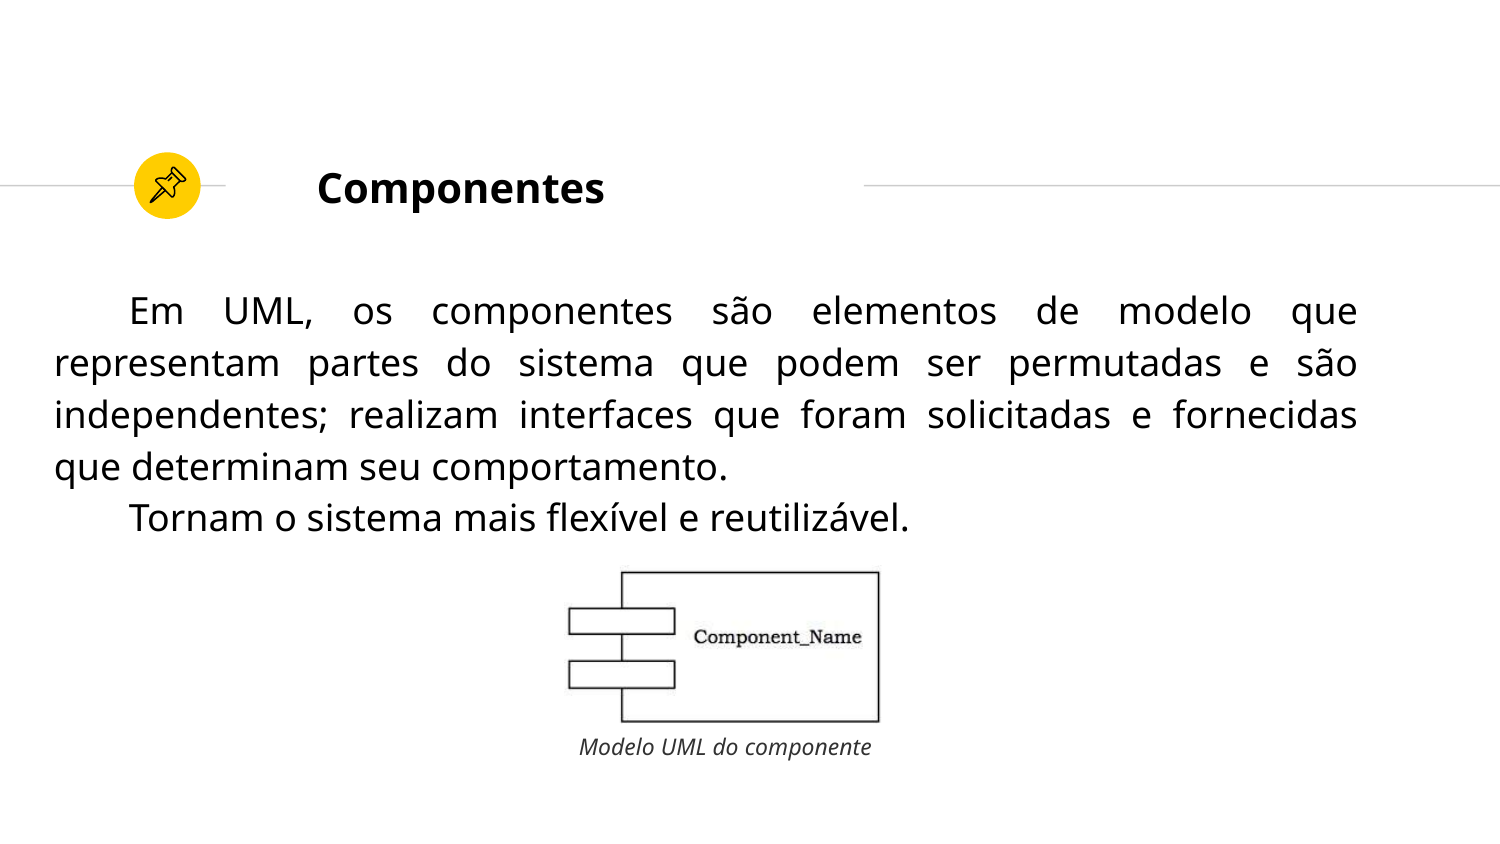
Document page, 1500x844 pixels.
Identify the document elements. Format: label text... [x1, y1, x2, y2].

list Em UML, os componentes são elementos de modelo que representam partes do sistema que podem ser permutadas e são independentes; realizam interfaces que foram solicitadas e fornecidas que determinam seu comportamento. Tornam o sistema mais flexível e reutilizável. Modelo UML do componente [38, 265, 1375, 796]
picture [564, 565, 885, 731]
title Componentes [226, 151, 863, 223]
